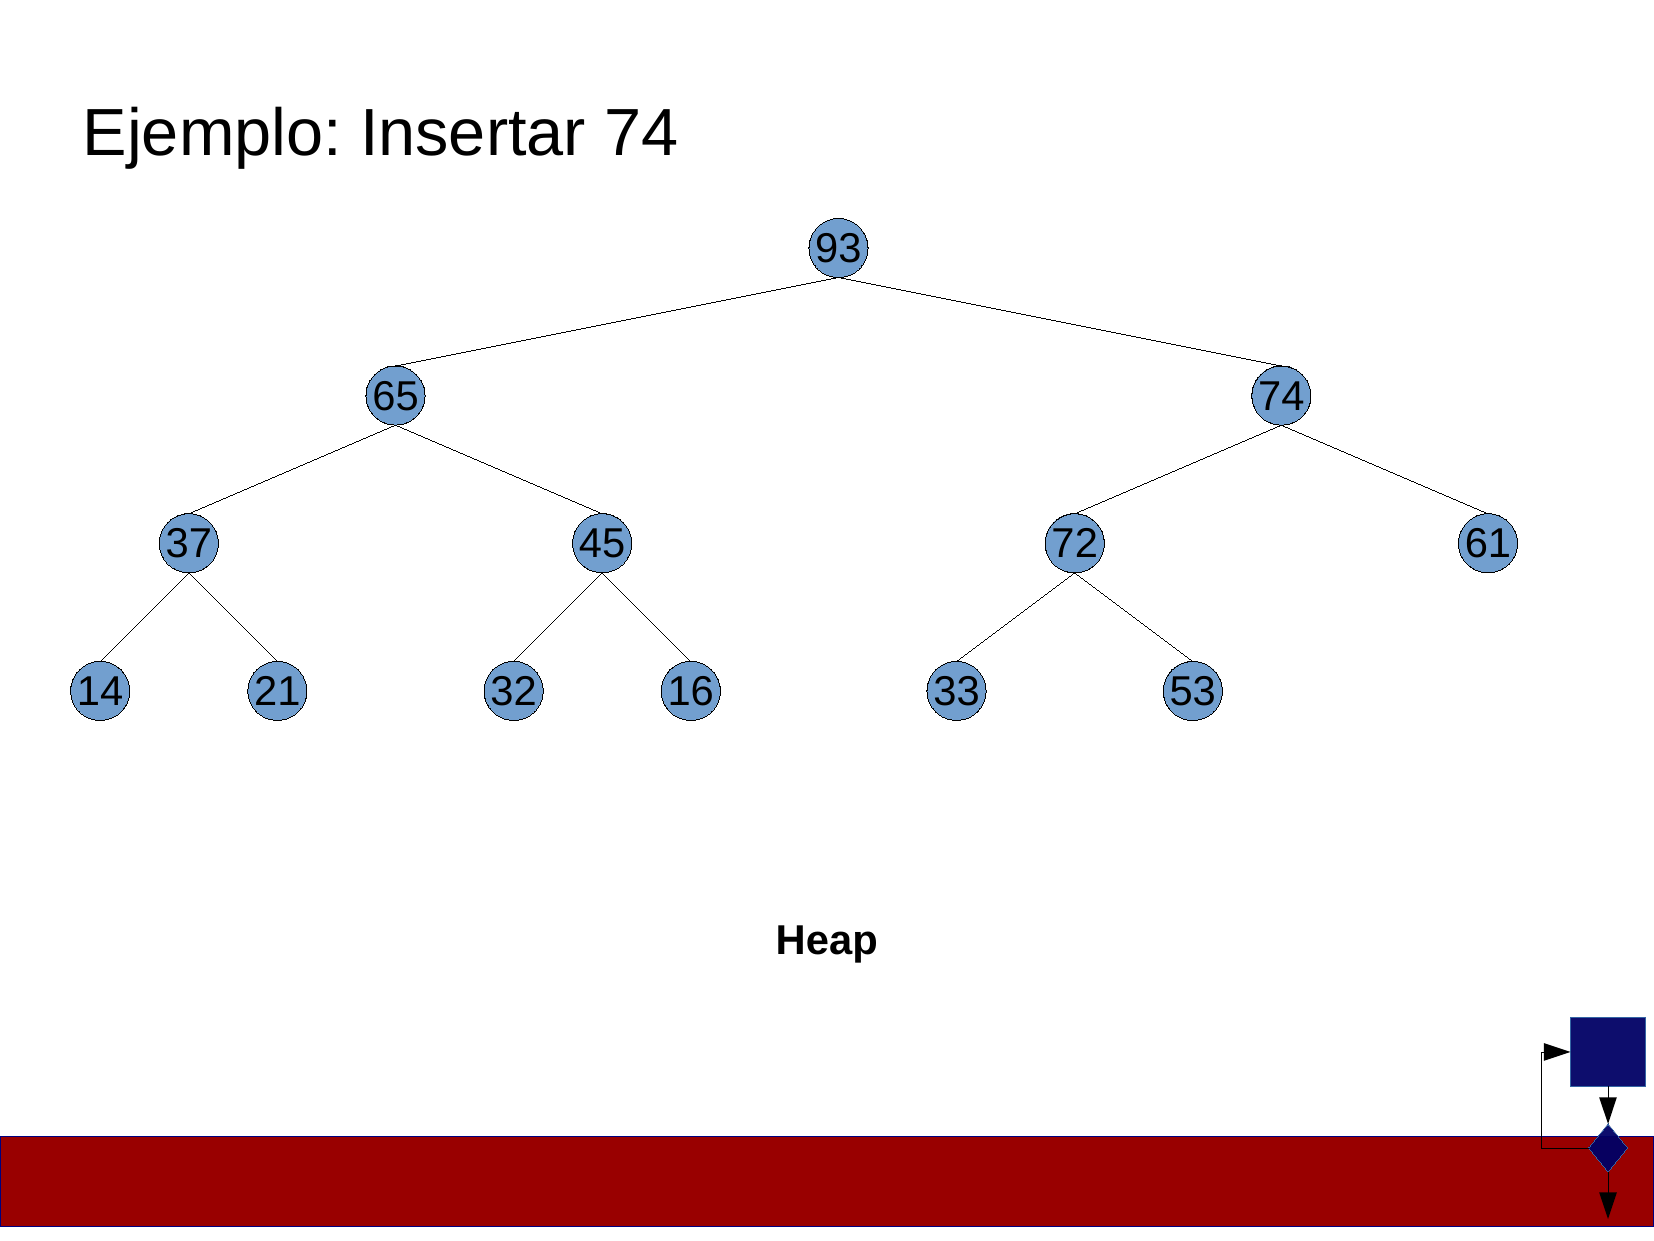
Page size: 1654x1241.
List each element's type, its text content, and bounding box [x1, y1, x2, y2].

text_box 72 [1045, 513, 1105, 573]
text_box 74 [1251, 366, 1311, 426]
text_box 33 [926, 661, 987, 721]
text_box 16 [661, 661, 721, 721]
text_box 45 [572, 513, 632, 573]
text_box 53 [1163, 661, 1223, 721]
text_box 37 [159, 513, 219, 573]
text_box 21 [247, 661, 307, 721]
text_box 32 [484, 661, 544, 721]
text_box 93 [808, 218, 869, 278]
subtitle Ejemplo: Insertar 74 Heap [82, 49, 1571, 1010]
text_box 14 [70, 661, 130, 721]
text_box 61 [1458, 513, 1518, 573]
text_box [1570, 1017, 1646, 1087]
text_box 65 [365, 366, 426, 425]
text_box [0, 1124, 1654, 1227]
